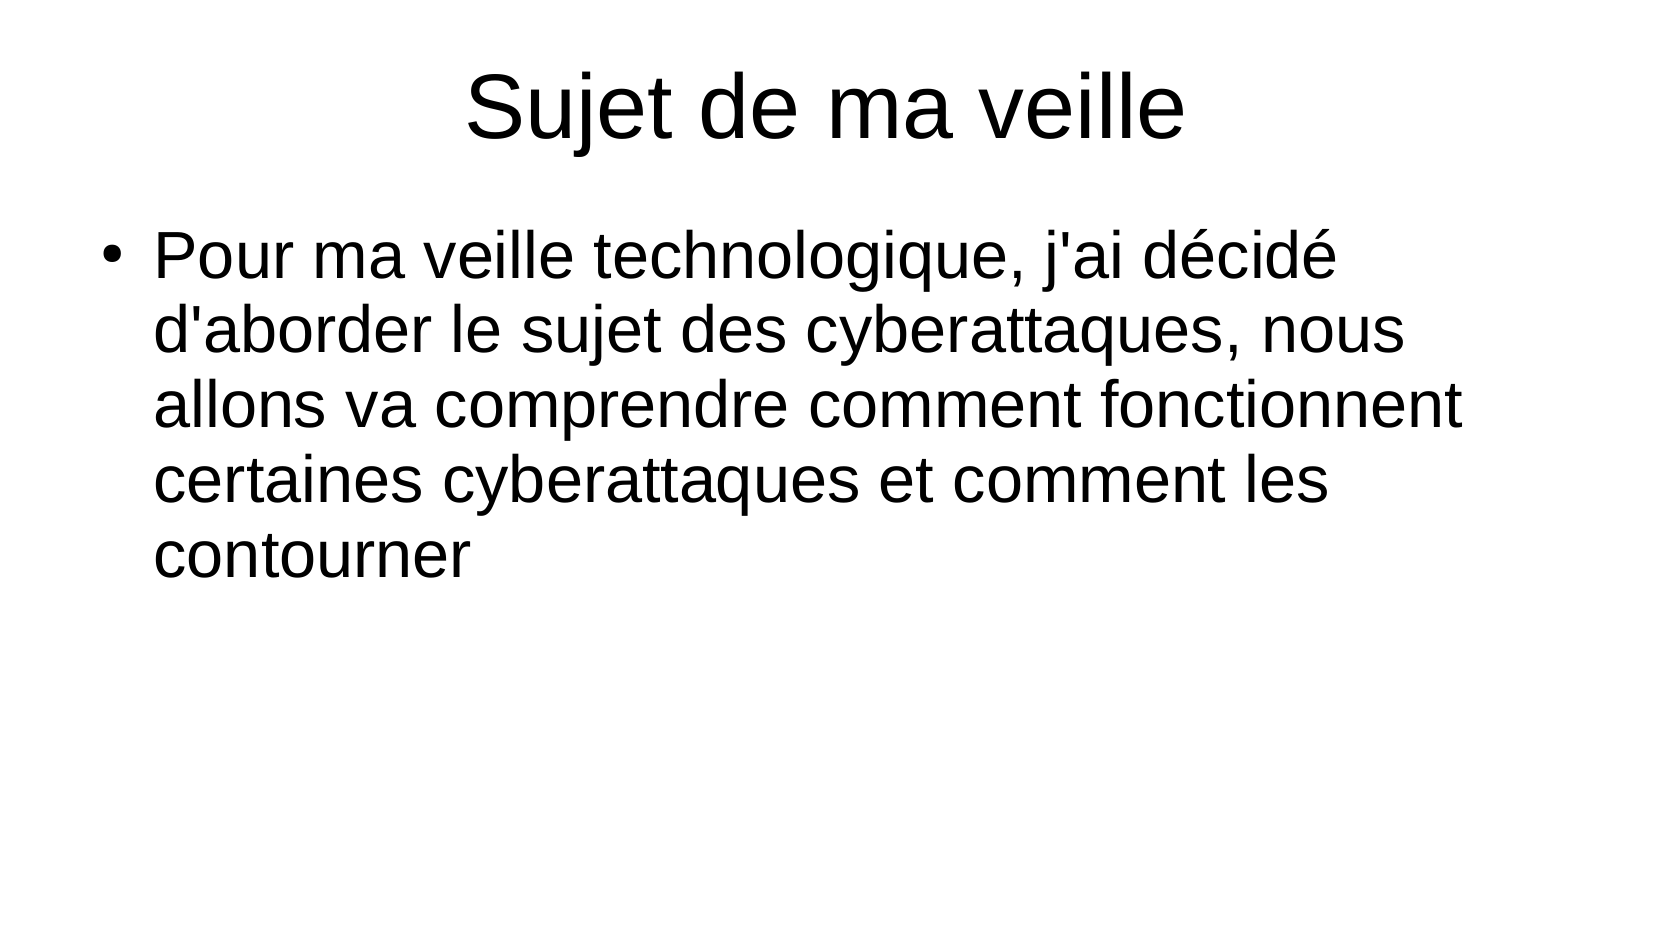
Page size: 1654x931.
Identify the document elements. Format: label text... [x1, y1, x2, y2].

title Sujet de ma veille [82, 29, 1571, 185]
list Pour ma veille technologique, j'ai décidé d'aborder le sujet des cyberattaques, nous allons va comprendre comment fonctionnent certaines cyberattaques et comment les contourner [82, 217, 1571, 758]
